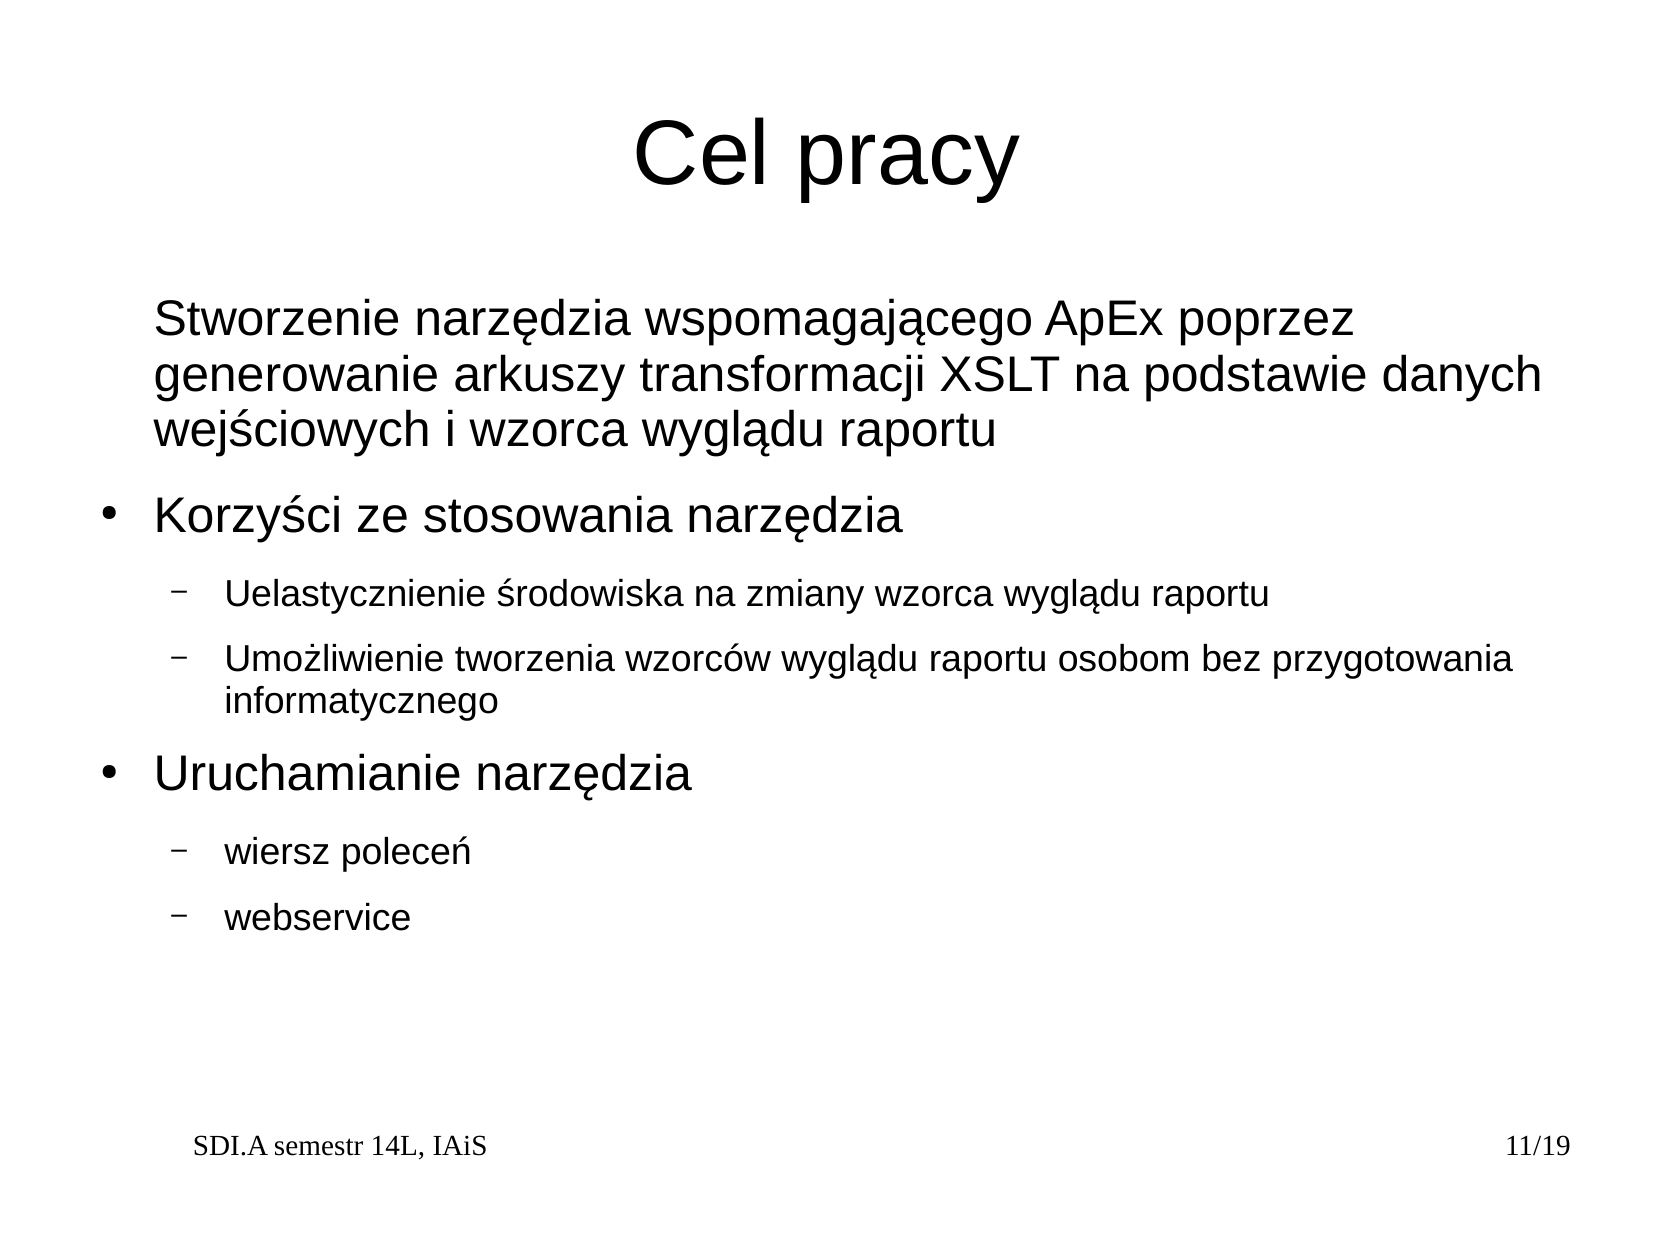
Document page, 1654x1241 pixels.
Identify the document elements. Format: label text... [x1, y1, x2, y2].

title Cel pracy [82, 49, 1571, 257]
list Stworzenie narzędzia wspomagającego ApEx poprzez generowanie arkuszy transformacji XSLT na podstawie danych wejściowych i wzorca wyglądu raportu Korzyści ze stosowania narzędzia Uelastycznienie środowiska na zmiany wzorca wyglądu raportu Umożliwienie tworzenia wzorców wyglądu raportu osobom bez przygotowania informatycznego Uruchamianie narzędzia wiersz poleceń webservice [82, 290, 1571, 1109]
